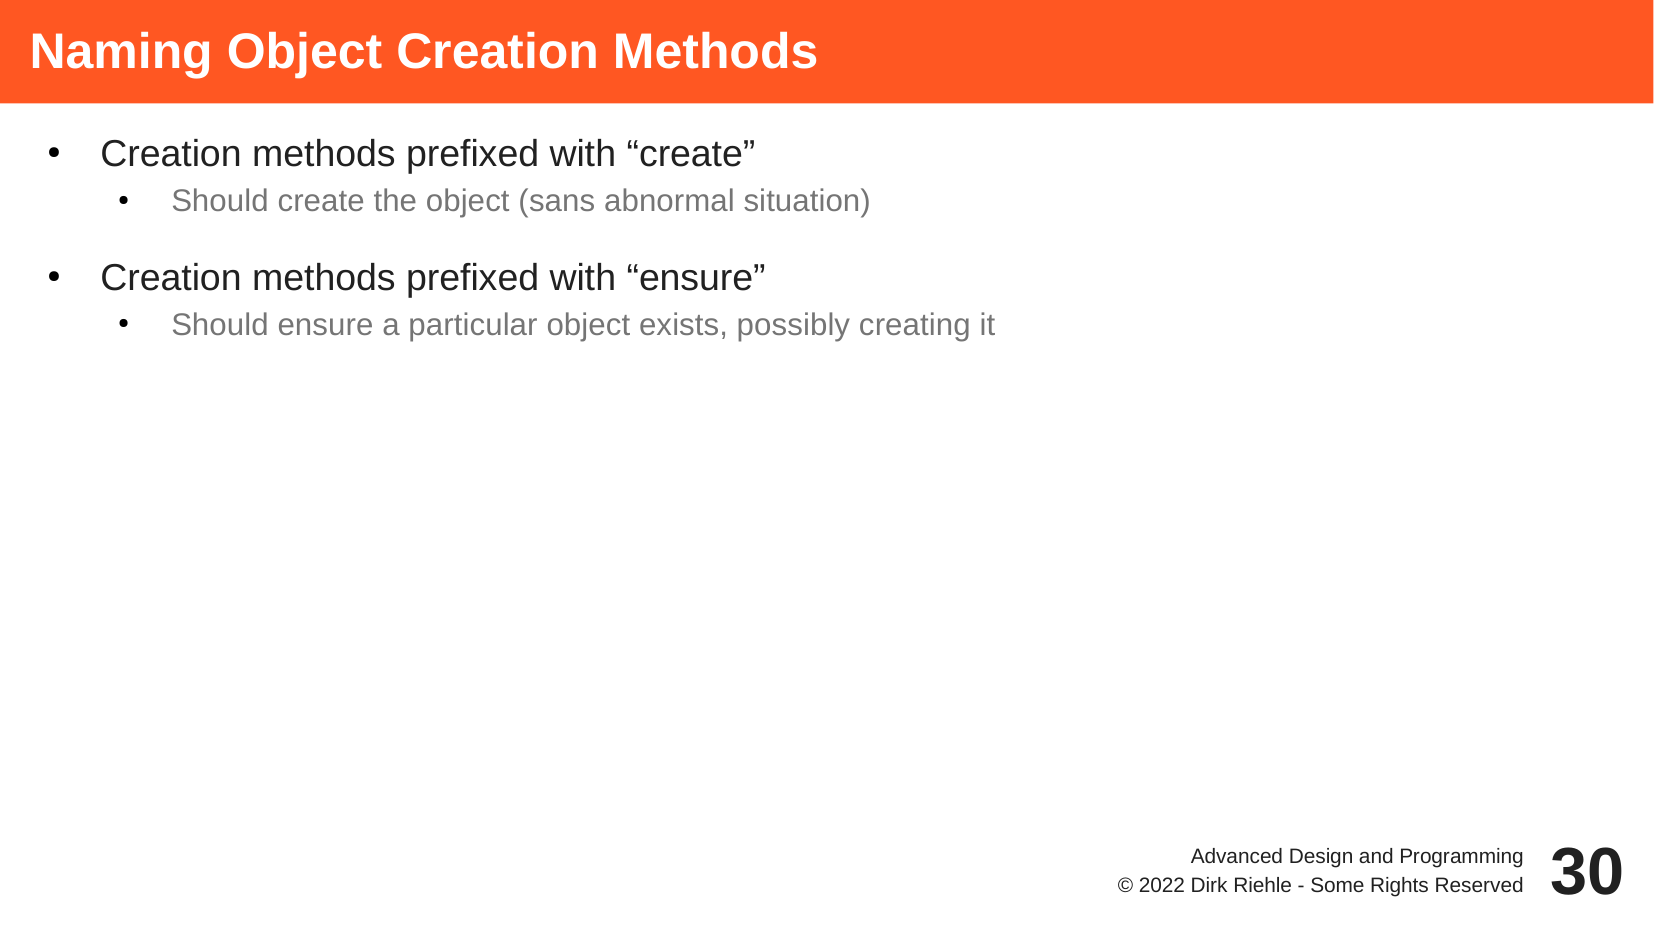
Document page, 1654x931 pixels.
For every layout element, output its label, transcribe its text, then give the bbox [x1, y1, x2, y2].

title Naming Object Creation Methods [0, 0, 1654, 104]
list Creation methods prefixed with “create” Should create the object (sans abnormal situation) Creation methods prefixed with “ensure” Should ensure a particular object exists, possibly creating it [29, 132, 1625, 813]
